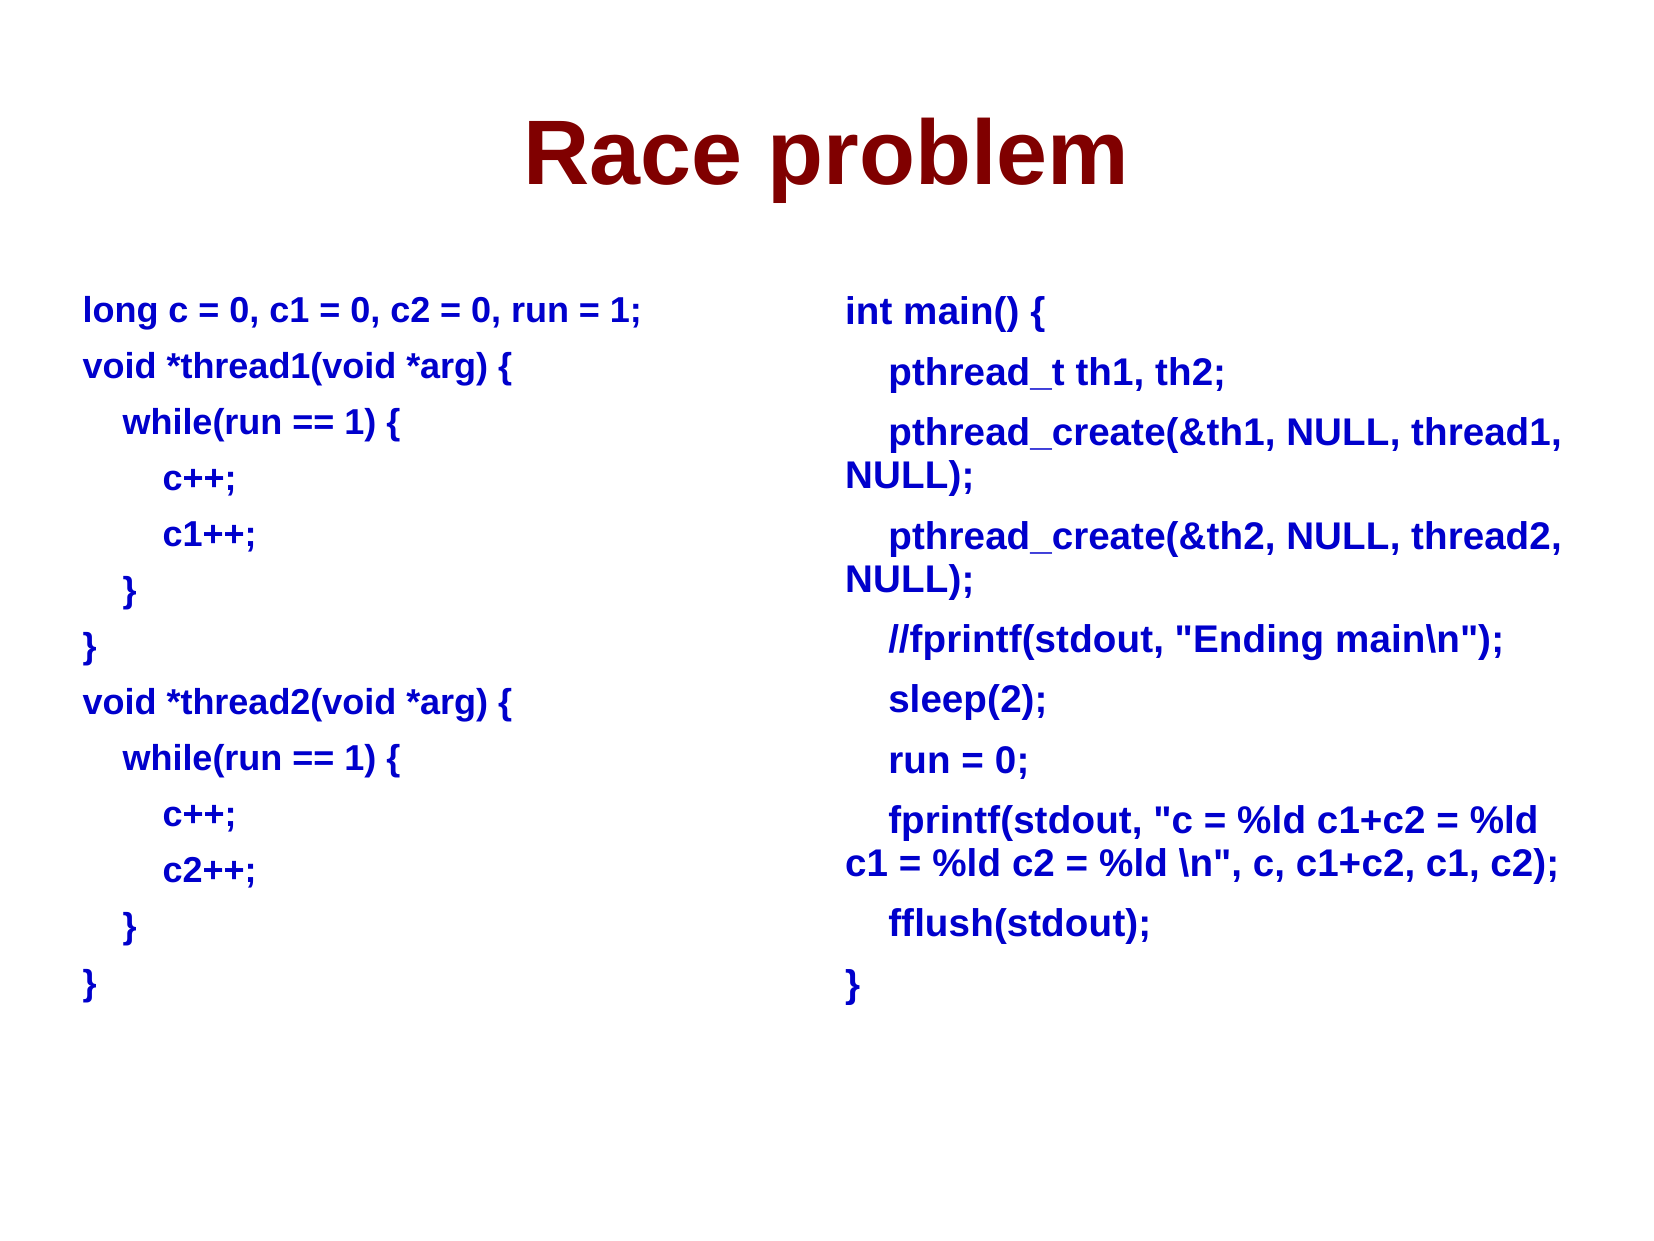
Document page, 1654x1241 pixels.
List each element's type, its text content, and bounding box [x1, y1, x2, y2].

list long c = 0, c1 = 0, c2 = 0, run = 1; void *thread1(void *arg) { while(run == 1) { c++; c1++; } } void *thread2(void *arg) { while(run == 1) { c++; c2++; } } [82, 290, 809, 1010]
list int main() { pthread_t th1, th2; pthread_create(&th1, NULL, thread1, NULL); pthread_create(&th2, NULL, thread2, NULL); //fprintf(stdout, "Ending main\n"); sleep(2); run = 0; fprintf(stdout, "c = %ld c1+c2 = %ld c1 = %ld c2 = %ld \n", c, c1+c2, c1, c2); fflush(stdout); } [845, 290, 1572, 1010]
title Race problem [82, 49, 1571, 257]
